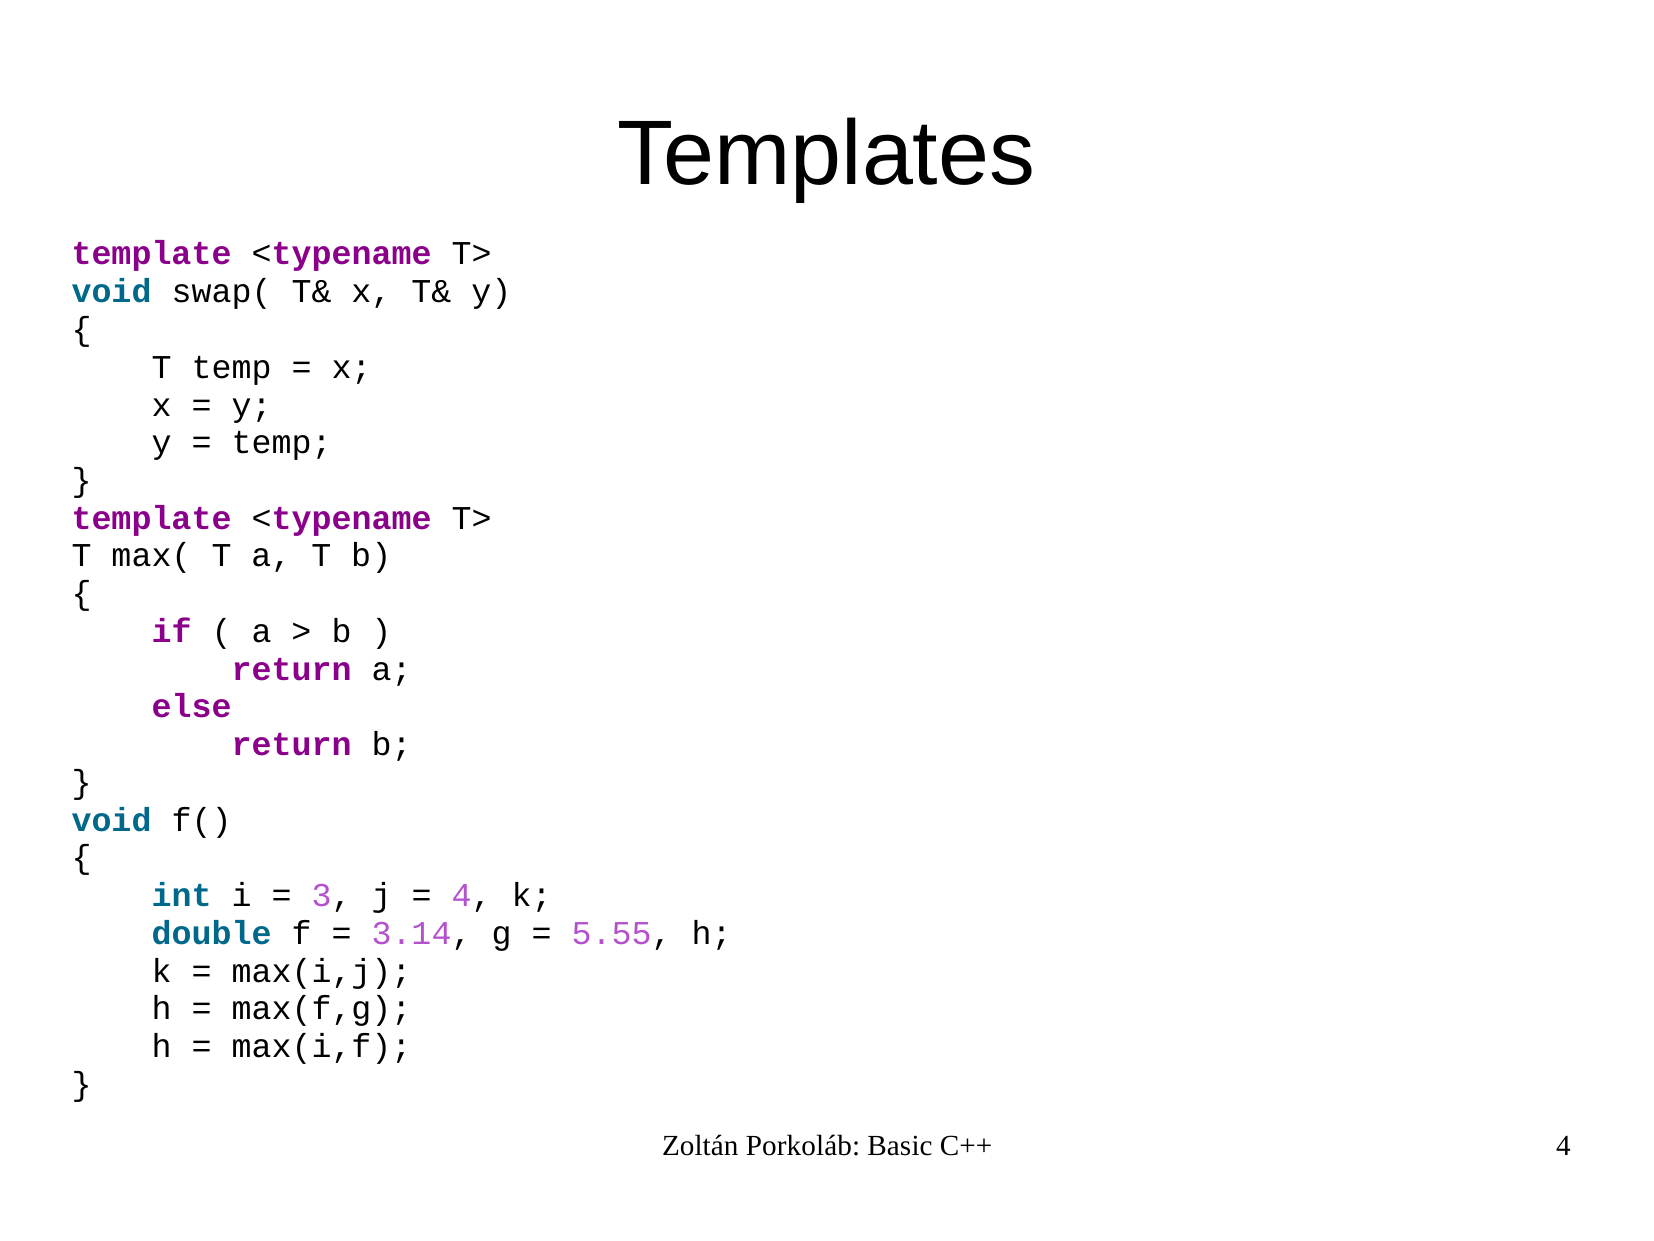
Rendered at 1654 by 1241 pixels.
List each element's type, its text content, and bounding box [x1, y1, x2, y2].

text_box template <typename T> void swap( T& x, T& y) { T temp = x; x = y; y = temp; } template <typename T> T max( T a, T b) { if ( a > b ) return a; else return b; } void f() { int i = 3, j = 4, k; double f = 3.14, g = 5.55, h; k = max(i,j); h = max(f,g); h = max(i,f); } [56, 229, 901, 1229]
title Templates [82, 49, 1571, 257]
